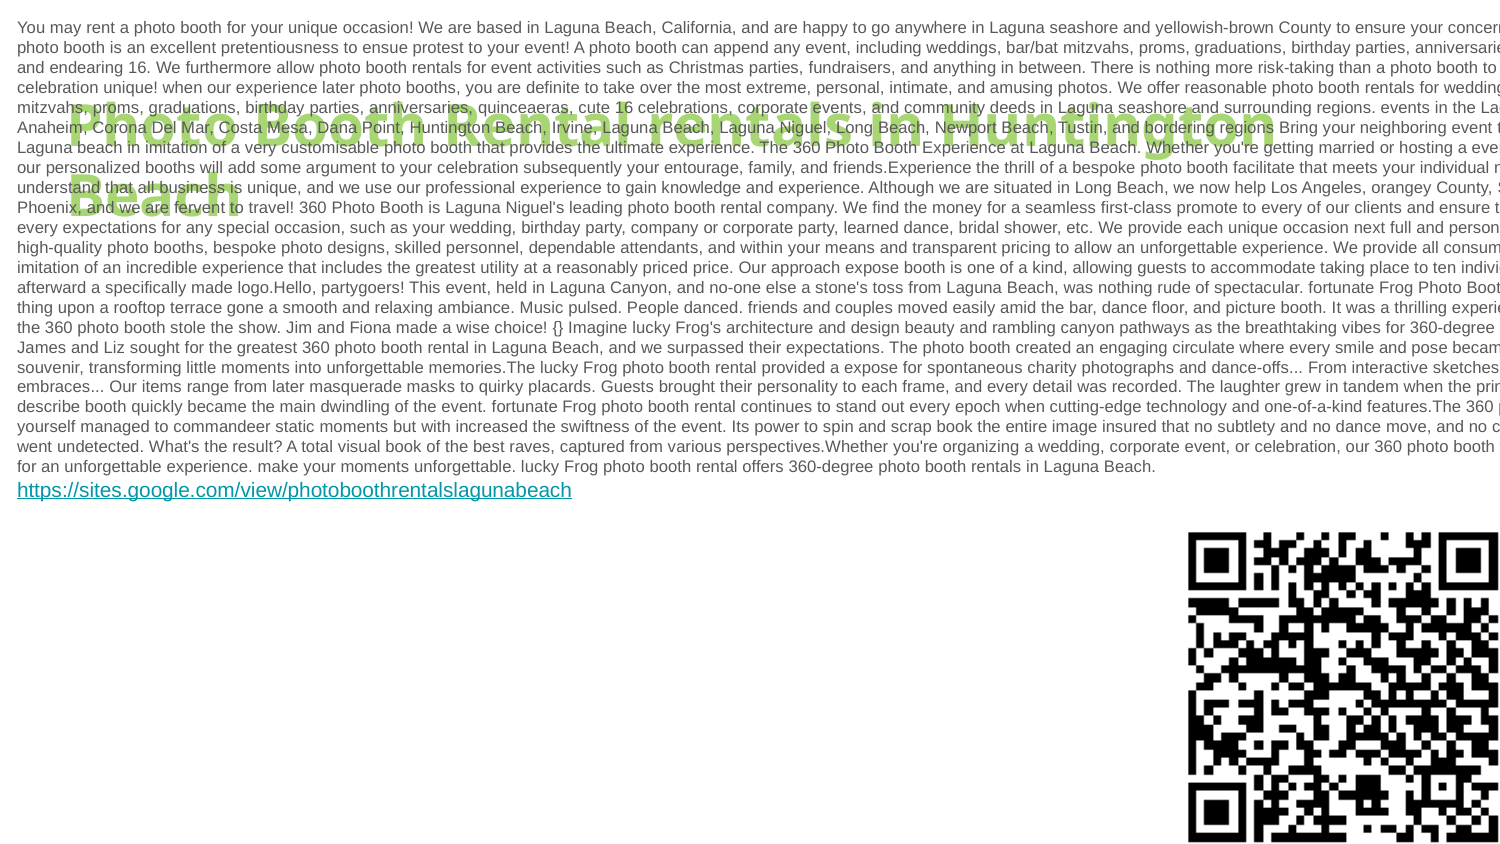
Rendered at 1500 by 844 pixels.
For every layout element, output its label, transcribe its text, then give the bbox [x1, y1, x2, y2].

text_box You may rent a photo booth for your unique occasion! We are based in Laguna Beach, California, and are happy to go anywhere in Laguna seashore and yellowish-brown County to ensure your concern is spectacular. A photo booth is an excellent pretentiousness to ensue protest to your event! A photo booth can append any event, including weddings, bar/bat mitzvahs, proms, graduations, birthday parties, anniversaries, quinceaeras, and endearing 16. We furthermore allow photo booth rentals for event activities such as Christmas parties, fundraisers, and anything in between. There is nothing more risk-taking than a photo booth to make your celebration unique! when our experience later photo booths, you are definite to take over the most extreme, personal, intimate, and amusing photos. We offer reasonable photo booth rentals for weddings, bar/bat mitzvahs, proms, graduations, birthday parties, anniversaries, quinceaeras, cute 16 celebrations, corporate events, and community deeds in Laguna seashore and surrounding regions. events in the Laguna Beach, Anaheim, Corona Del Mar, Costa Mesa, Dana Point, Huntington Beach, Irvine, Laguna Beach, Laguna Niguel, Long Beach, Newport Beach, Tustin, and bordering regions Bring your neighboring event to enthusiasm in Laguna beach in imitation of a very customisable photo booth that provides the ultimate experience. The 360 Photo Booth Experience at Laguna Beach. Whether you're getting married or hosting a event event or party, our personalized booths will add some argument to your celebration subsequently your entourage, family, and friends.Experience the thrill of a bespoke photo booth facilitate that meets your individual needs. We understand that all business is unique, and we use our professional experience to gain knowledge and experience. Although we are situated in Long Beach, we now help Los Angeles, orangey County, San Diego, and Phoenix, and we are fervent to travel! 360 Photo Booth is Laguna Niguel's leading photo booth rental company. We find the money for a seamless first-class promote to every of our clients and ensure that we will exceed every expectations for any special occasion, such as your wedding, birthday party, company or corporate party, learned dance, bridal shower, etc. We provide each unique occasion next full and personalized packages, high-quality photo booths, bespoke photo designs, skilled personnel, dependable attendants, and within your means and transparent pricing to allow an unforgettable experience. We provide all consumers and clients in imitation of an incredible experience that includes the greatest utility at a reasonably priced price. Our approach expose booth is one of a kind, allowing guests to accommodate taking place to ten individuals in a photo afterward a specifically made logo.Hello, partygoers! This event, held in Laguna Canyon, and no-one else a stone's toss from Laguna Beach, was nothing rude of spectacular. fortunate Frog Photo Booth photographed the thing upon a rooftop terrace gone a smooth and relaxing ambiance. Music pulsed. People danced. friends and couples moved easily amid the bar, dance floor, and picture booth. It was a thrilling experience all around, but the 360 photo booth stole the show. Jim and Fiona made a wise choice! {} Imagine lucky Frog's architecture and design beauty and rambling canyon pathways as the breathtaking vibes for 360-degree photo booth images. James and Liz sought for the greatest 360 photo booth rental in Laguna Beach, and we surpassed their expectations. The photo booth created an engaging circulate where every smile and pose became a treasured souvenir, transforming little moments into unforgettable memories.The lucky Frog photo booth rental provided a expose for spontaneous charity photographs and dance-offs... From interactive sketches to fired up embraces... Our items range from later masquerade masks to quirky placards. Guests brought their personality to each frame, and every detail was recorded. The laughter grew in tandem when the prints. The 360 describe booth quickly became the main dwindling of the event. fortunate Frog photo booth rental continues to stand out every epoch when cutting-edge technology and one-of-a-kind features.The 360 photo booth not by yourself managed to commandeer static moments but with increased the swiftness of the event. Its power to spin and scrap book the entire image insured that no subtlety and no dance move, and no curt burst of laughter went undetected. What's the result? A total visual book of the best raves, captured from various perspectives.Whether you're organizing a wedding, corporate event, or celebration, our 360 photo booth will manage to pay for an unforgettable experience. make your moments unforgettable. lucky Frog photo booth rental offers 360-degree photo booth rentals in Laguna Beach. https://sites.google.com/view/photoboothrentalslagunabeach [2, 2, 1500, 844]
picture [1187, 531, 1500, 844]
